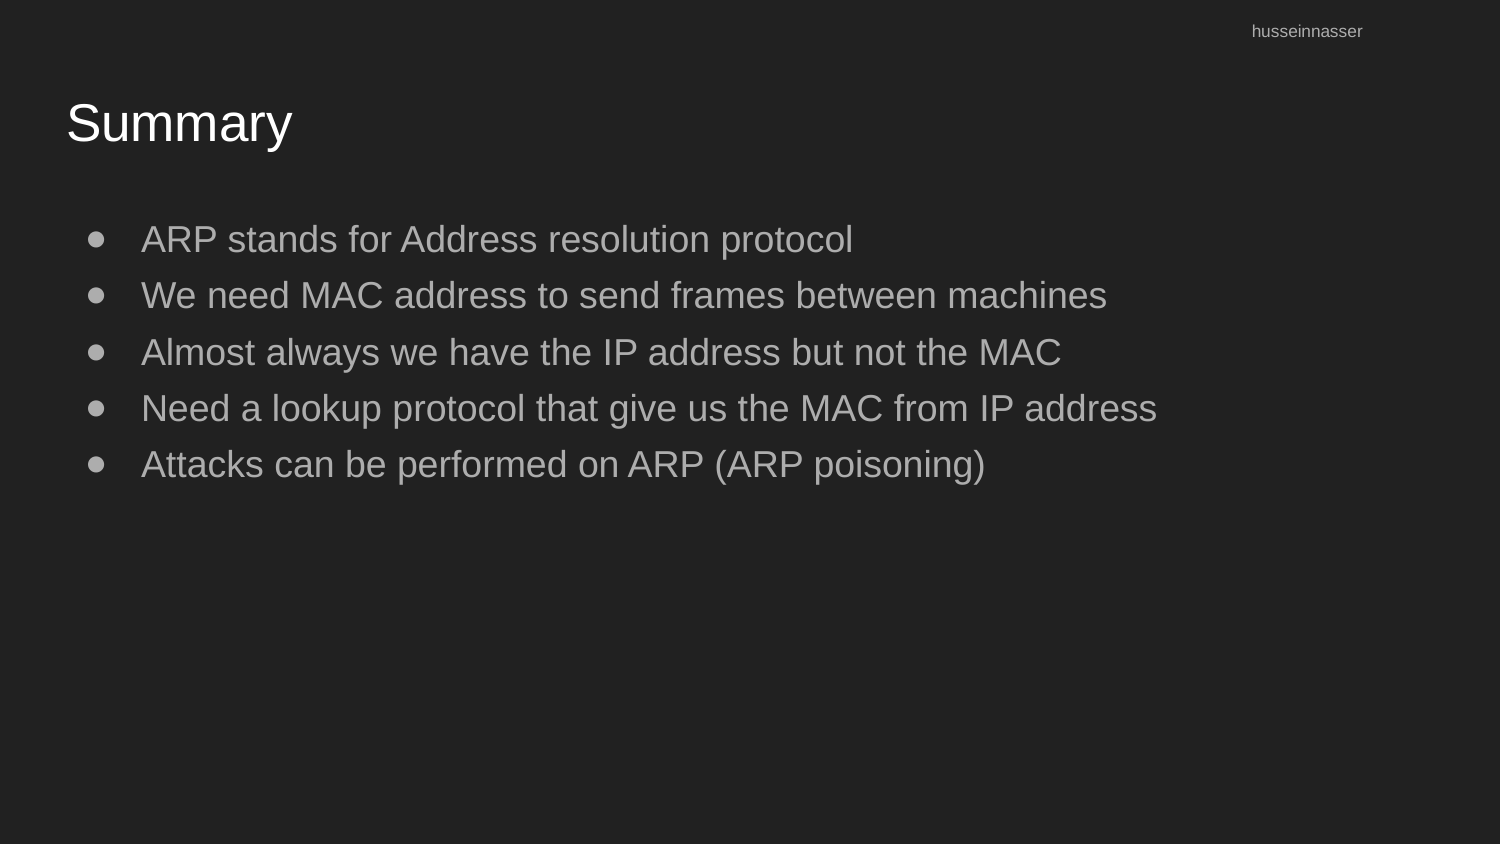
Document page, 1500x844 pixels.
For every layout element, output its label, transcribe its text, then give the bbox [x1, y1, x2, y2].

subtitle husseinnasser [1236, 11, 1492, 53]
list ARP stands for Address resolution protocol We need MAC address to send frames between machines Almost always we have the IP address but not the MAC Need a lookup protocol that give us the MAC from IP address Attacks can be performed on ARP (ARP poisoning) [51, 189, 1449, 750]
title Summary [51, 72, 1449, 167]
